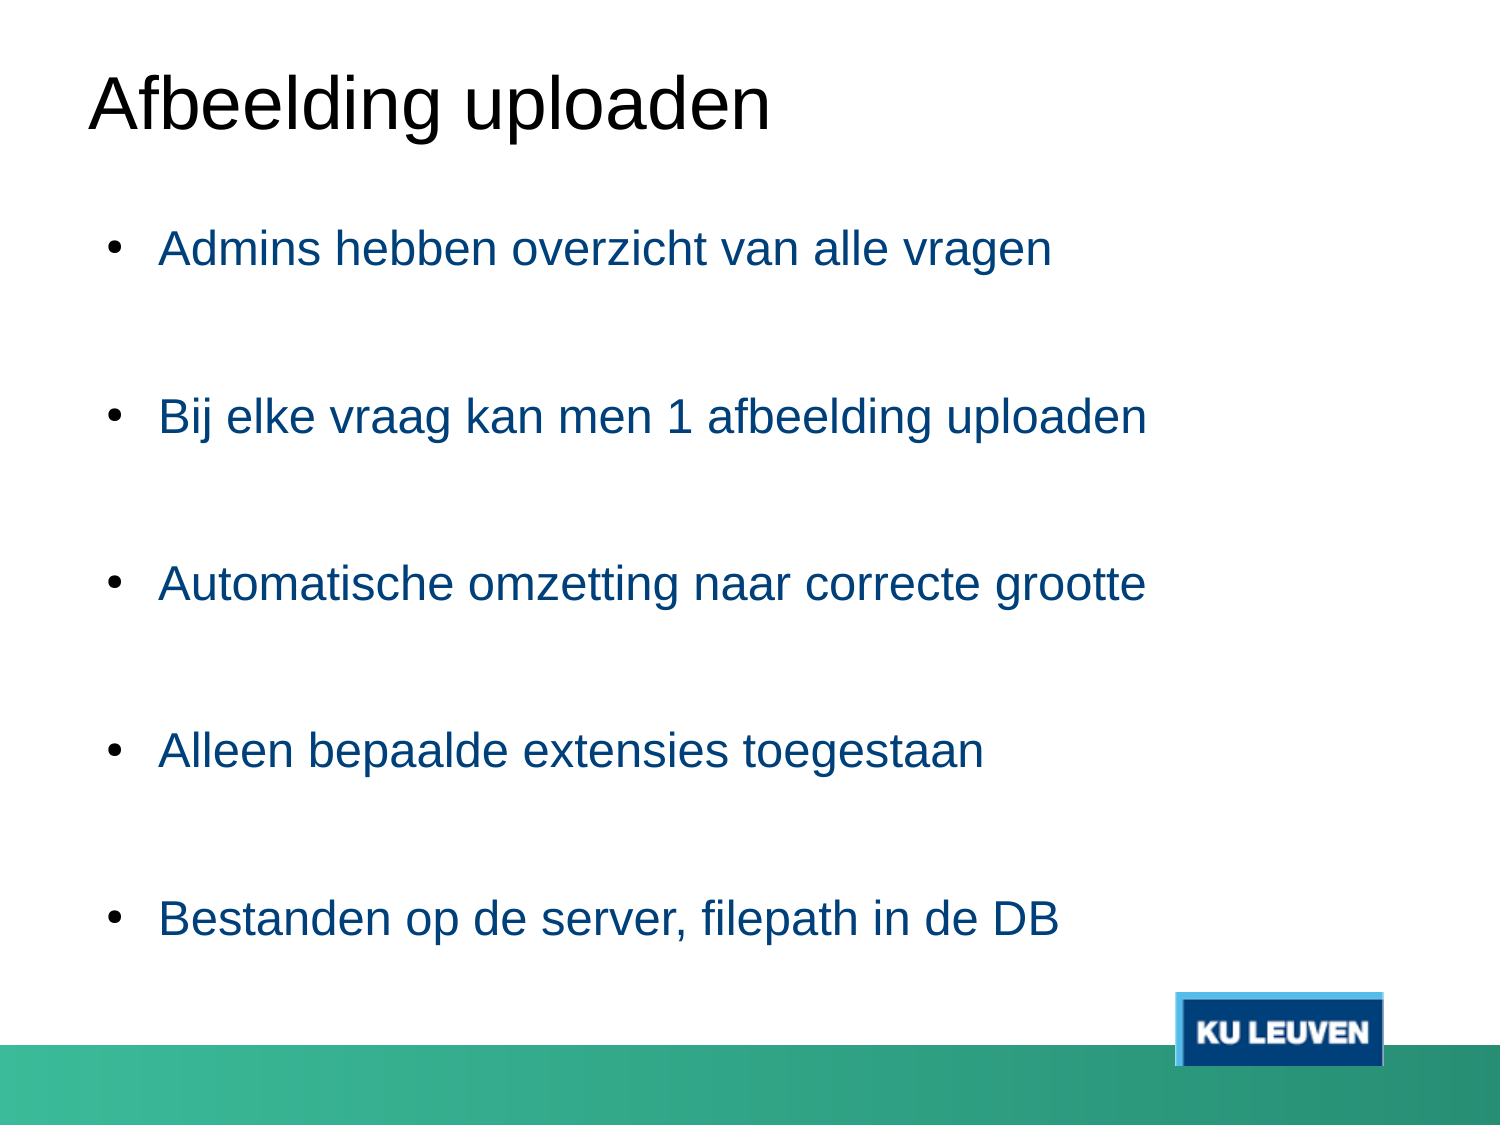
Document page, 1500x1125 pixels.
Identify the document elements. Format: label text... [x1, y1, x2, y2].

list Admins hebben overzicht van alle vragen Bij elke vraag kan men 1 afbeelding uploaden Automatische omzetting naar correcte grootte Alleen bepaalde extensies toegestaan Bestanden op de server, filepath in de DB [88, 221, 1456, 948]
title Afbeelding uploaden [88, 29, 1456, 178]
picture [1175, 992, 1384, 1066]
